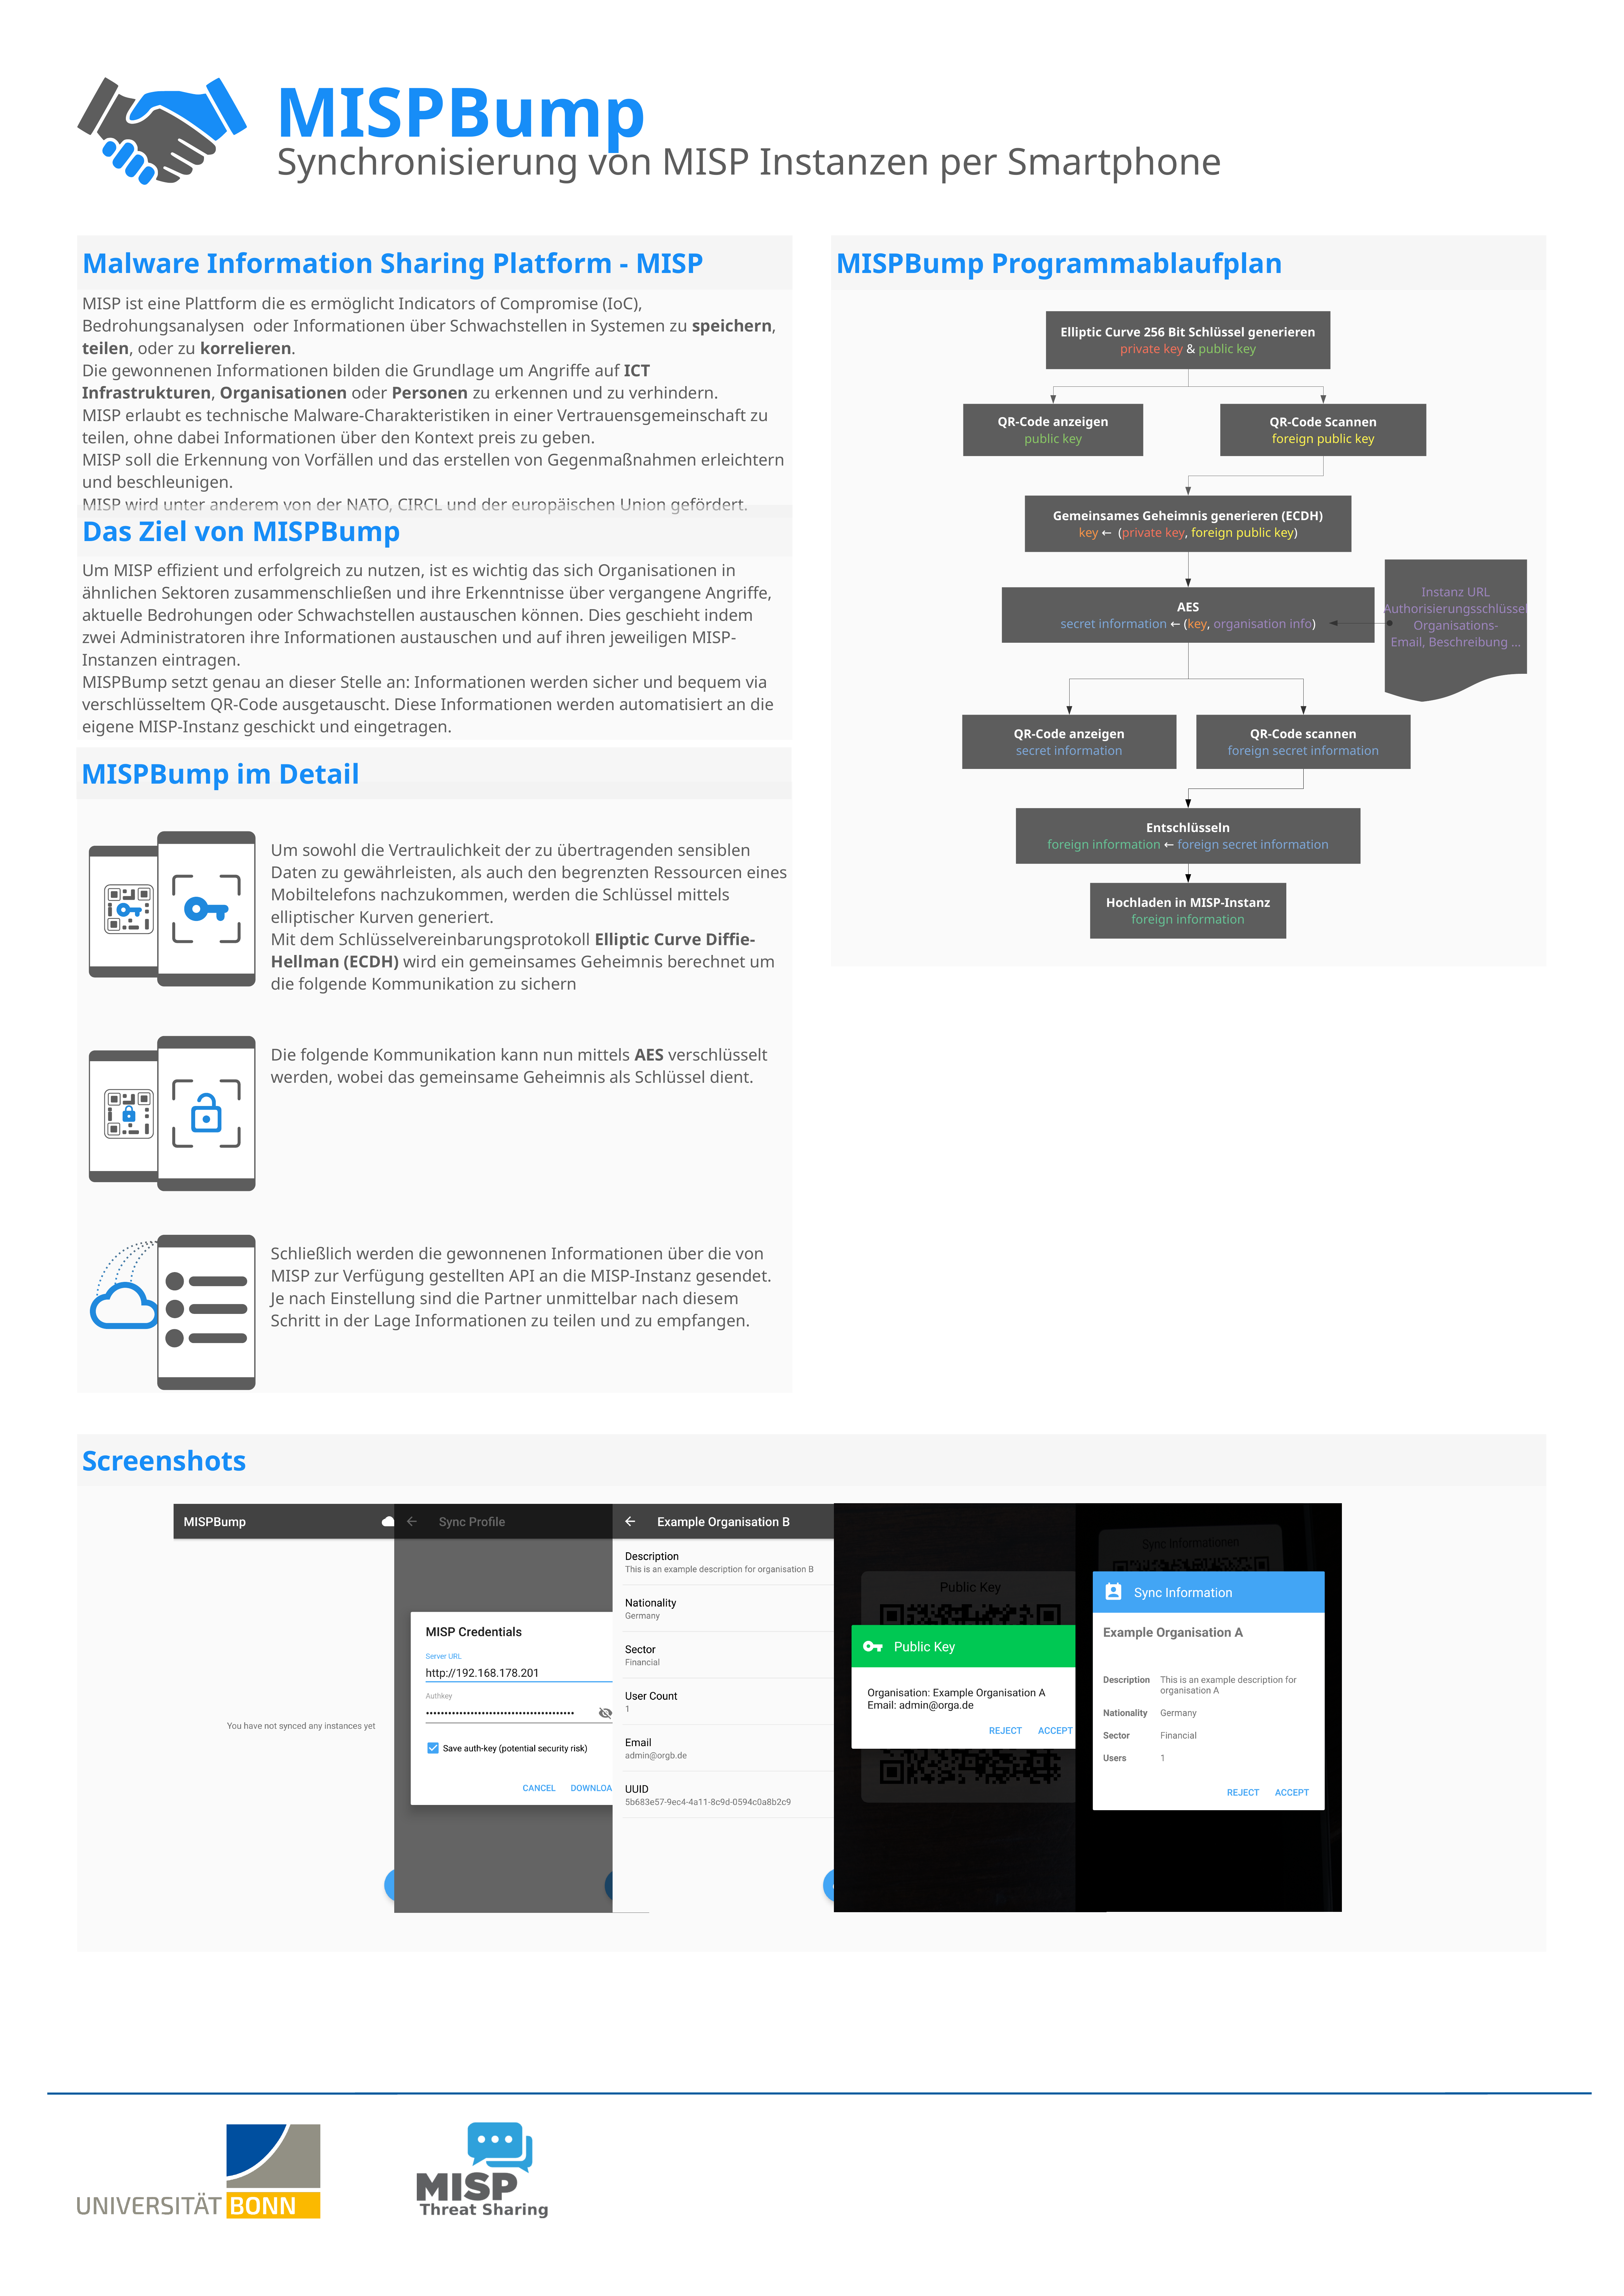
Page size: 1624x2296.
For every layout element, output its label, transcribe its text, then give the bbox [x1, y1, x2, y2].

text_box Entschlüsseln foreign information ← foreign secret information [1016, 808, 1361, 864]
picture [417, 2122, 548, 2218]
picture [89, 1234, 256, 1390]
text_box Um MISP effizient und erfolgreich zu nutzen, ist es wichtig das sich Organisationen in ähnlichen Sektoren zusammenschließen und ihre Erkenntnisse über vergangene Angriffe, aktuelle Bedrohungen oder Schwachstellen austauschen können. Dies geschieht indem zwei Administratoren ihre Informationen austauschen und auf ihren jeweiligen MISP-Instanzen eintragen. MISPBump setzt genau an dieser Stelle an: Informationen werden sicher und bequem via verschlüsseltem QR-Code ausgetauscht. Diese Informationen werden automatisiert an die eigene MISP-Instanz geschickt und eingetragen. [77, 556, 793, 734]
picture [174, 1503, 1342, 1913]
picture [77, 2124, 320, 2219]
text_box QR-Code anzeigen secret information [962, 715, 1177, 769]
text_box [77, 1486, 1547, 1952]
text_box QR-Code scannen foreign secret information [1196, 715, 1411, 769]
text_box MISP ist eine Plattform die es ermöglicht Indicators of Compromise (IoC), Bedrohungsanalysen oder Informationen über Schwachstellen in Systemen zu speichern, teilen, oder zu korrelieren. Die gewonnenen Informationen bilden die Grundlage um Angriffe auf ICT Infrastrukturen, Organisationen oder Personen zu erkennen und zu verhindern. MISP erlaubt es technische Malware-Charakteristiken in einer Vertrauensgemeinschaft zu teilen, ohne dabei Informationen über den Kontext preis zu geben. MISP soll die Erkennung von Vorfällen und das erstellen von Gegenmaßnahmen erleichtern und beschleunigen. MISP wird unter anderem von der NATO, CIRCL und der europäischen Union gefördert. [77, 289, 793, 478]
text_box QR-Code anzeigen public key [963, 404, 1143, 456]
text_box Synchronisierung von MISP Instanzen per Smartphone [272, 133, 1356, 184]
text_box Screenshots [77, 1434, 1547, 1486]
text_box Schließlich werden die gewonnenen Informationen über die von MISP zur Verfügung gestellten API an die MISP-Instanz gesendet. Je nach Einstellung sind die Partner unmittelbar nach diesem Schritt in der Lage Informationen zu teilen und zu empfangen. [266, 1239, 793, 1367]
text_box Instanz URL Authorisierungsschlüssel Organisations- Email, Beschreibung ... [1385, 559, 1527, 702]
text_box MISPBump im Detail [76, 747, 792, 799]
text_box Hochladen in MISP-Instanz foreign information [1090, 883, 1286, 939]
text_box Gemeinsames Geheimnis generieren (ECDH) key ← (private key, foreign public key) [1025, 495, 1352, 552]
text_box AES secret information ← (key, organisation info) [1002, 587, 1375, 643]
picture [77, 77, 247, 185]
text_box Malware Information Sharing Platform - MISP [77, 235, 793, 289]
text_box Die folgende Kommunikation kann nun mittels AES verschlüsselt werden, wobei das gemeinsame Geheimnis als Schlüssel dient. [266, 1041, 793, 1168]
text_box Um sowohl die Vertraulichkeit der zu übertragenden sensiblen Daten zu gewährleisten, als auch den begrenzten Ressourcen eines Mobiltelefons nachzukommen, werden die Schlüssel mittels elliptischer Kurven generiert. Mit dem Schlüsselvereinbarungsprotokoll Elliptic Curve Diffie-Hellman (ECDH) wird ein gemeinsames Geheimnis berechnet um die folgende Kommunikation zu sichern [266, 836, 793, 1005]
text_box QR-Code Scannen foreign public key [1220, 404, 1427, 456]
picture [89, 1036, 256, 1191]
text_box [77, 781, 793, 1393]
text_box Elliptic Curve 256 Bit Schlüssel generieren private key & public key [1046, 311, 1330, 369]
picture [89, 831, 256, 987]
text_box MISPBump Programmablaufplan [831, 235, 1547, 290]
text_box Das Ziel von MISPBump [77, 505, 793, 556]
text_box [831, 290, 1547, 966]
text_box MISPBump [270, 61, 1584, 152]
